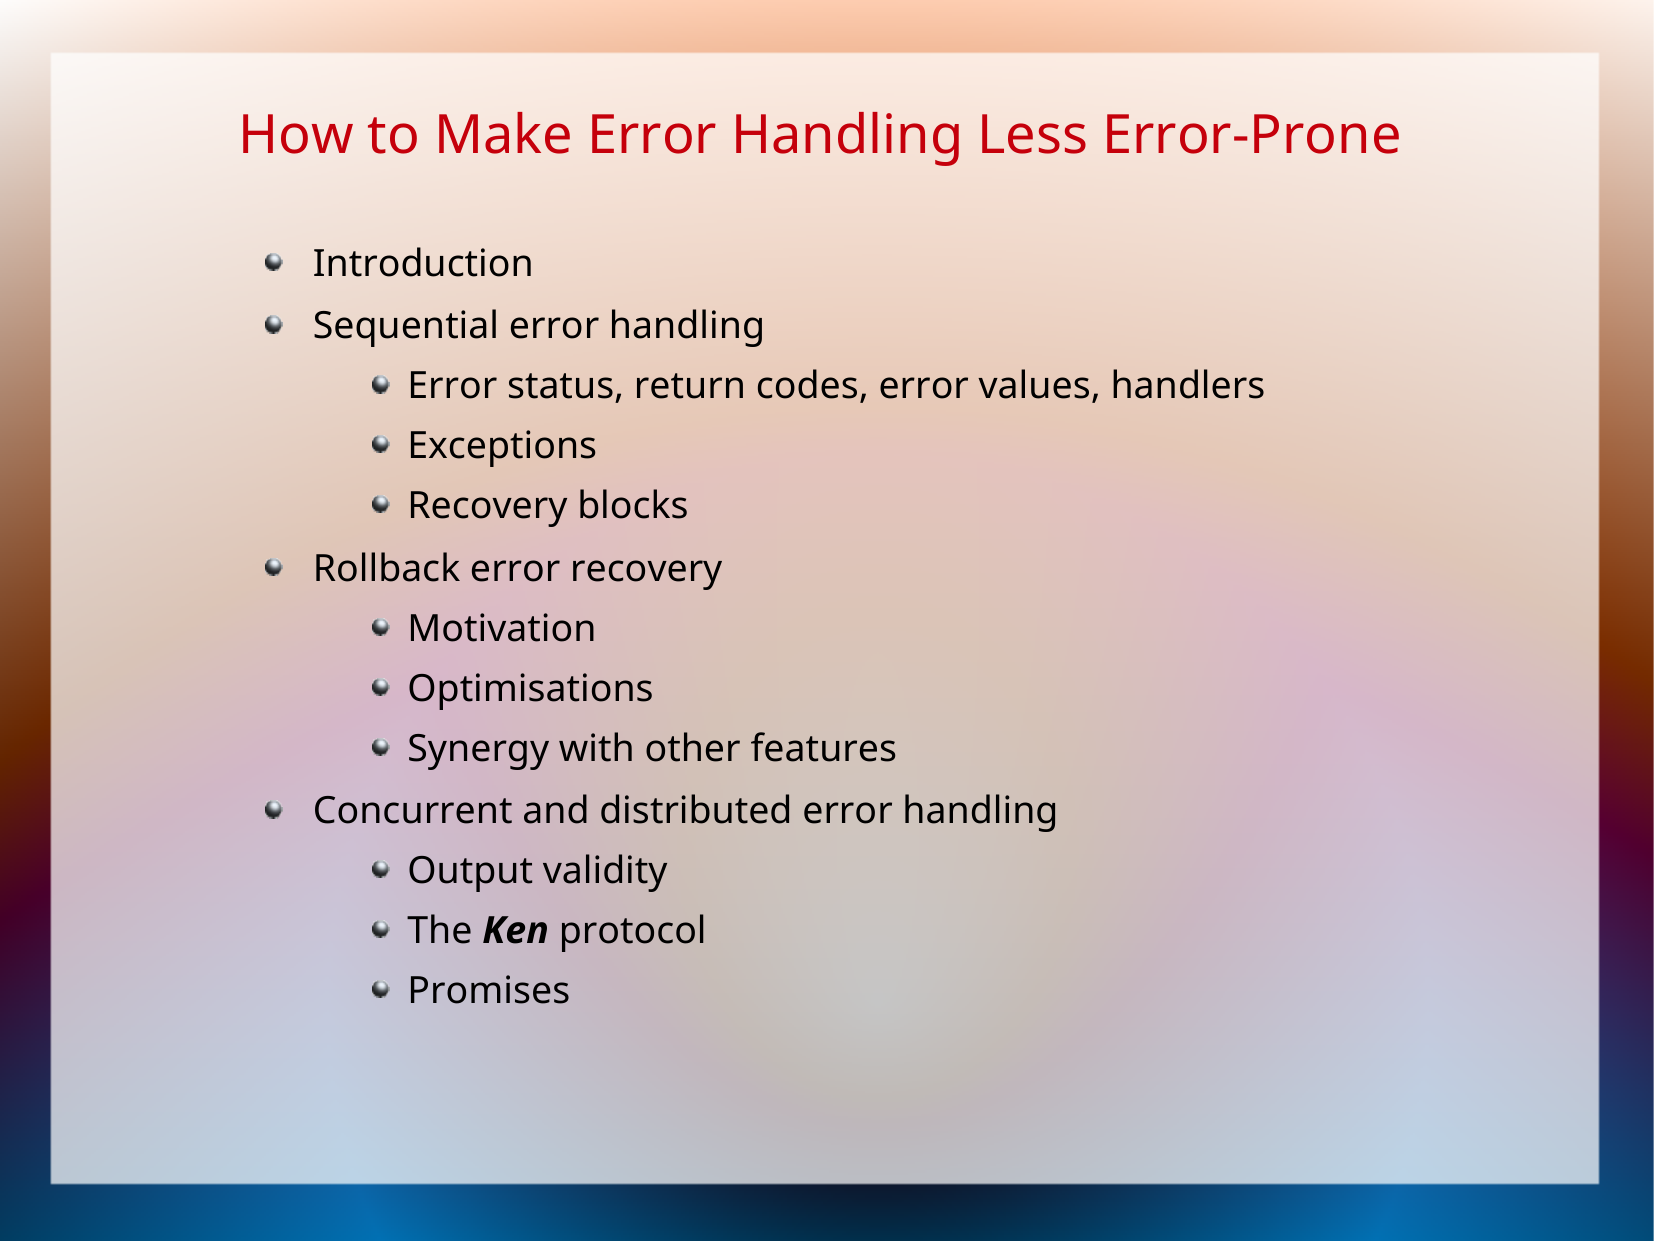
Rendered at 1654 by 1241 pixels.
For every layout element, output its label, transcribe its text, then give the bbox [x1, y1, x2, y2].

picture [0, 0, 1654, 1241]
title How to Make Error Handling Less Error-Prone [76, 59, 1565, 207]
list Introduction Sequential error handling Error status, return codes, error values, handlers Exceptions Recovery blocks Rollback error recovery Motivation Optimisations Synergy with other features Concurrent and distributed error handling Output validity The Ken protocol Promises [147, 236, 1536, 1080]
